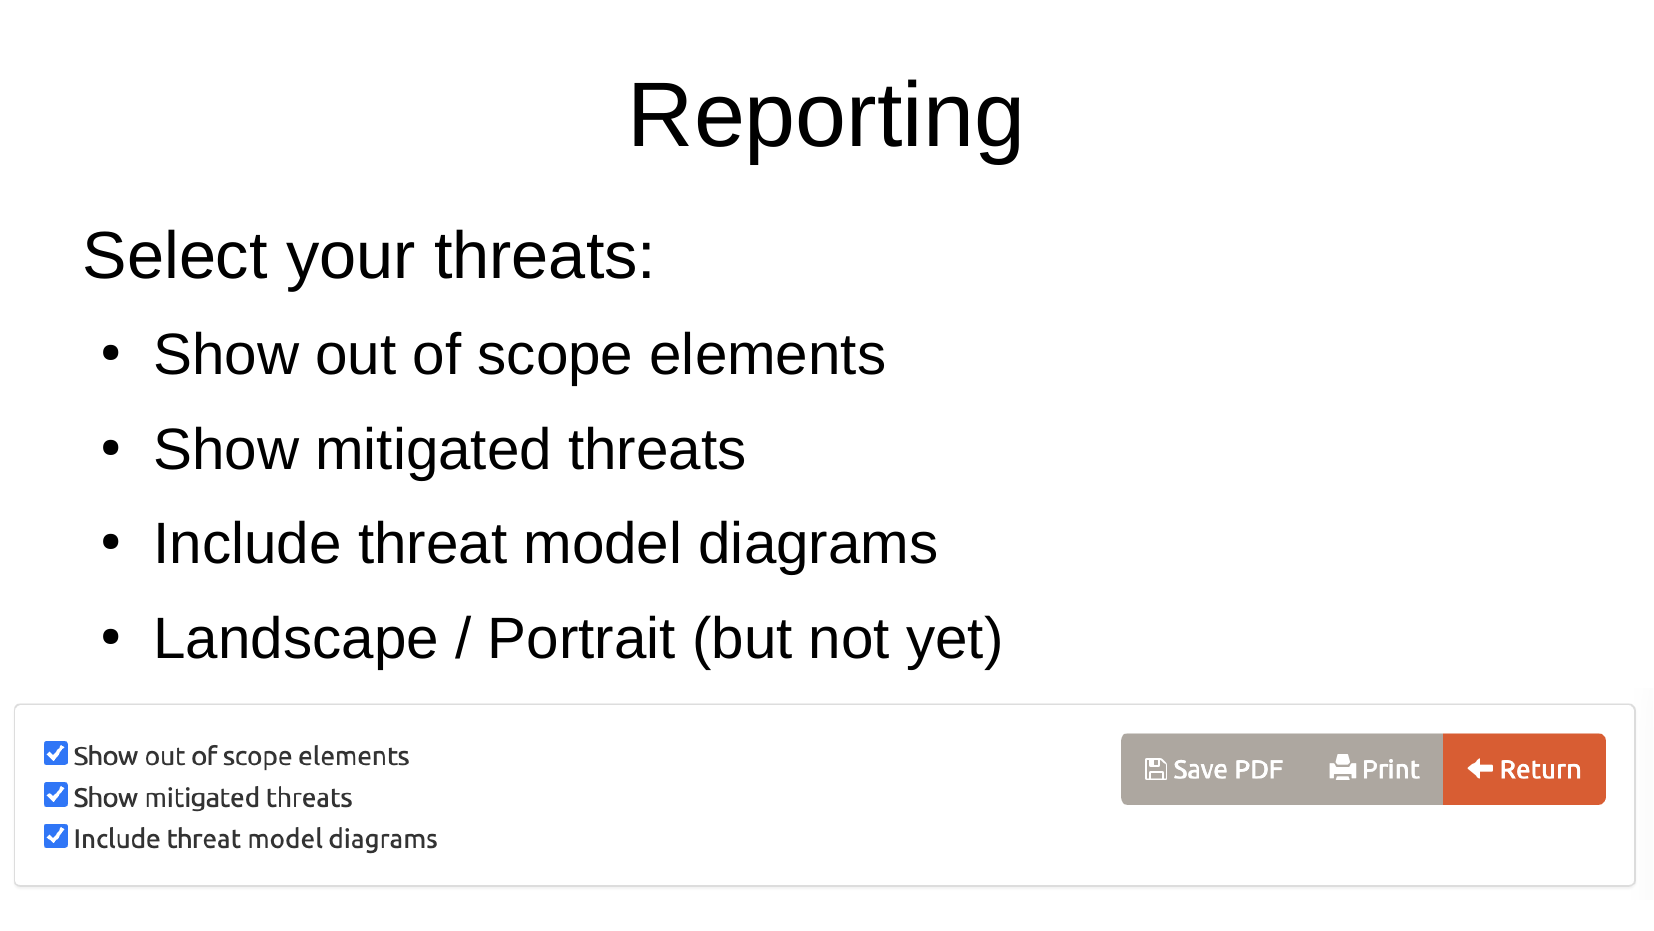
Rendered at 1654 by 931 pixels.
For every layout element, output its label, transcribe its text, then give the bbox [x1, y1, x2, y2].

picture [0, 688, 1654, 901]
list Select your threats: Show out of scope elements Show mitigated threats Include threat model diagrams Landscape / Portrait (but not yet) [82, 217, 1571, 688]
title Reporting [82, 37, 1571, 193]
